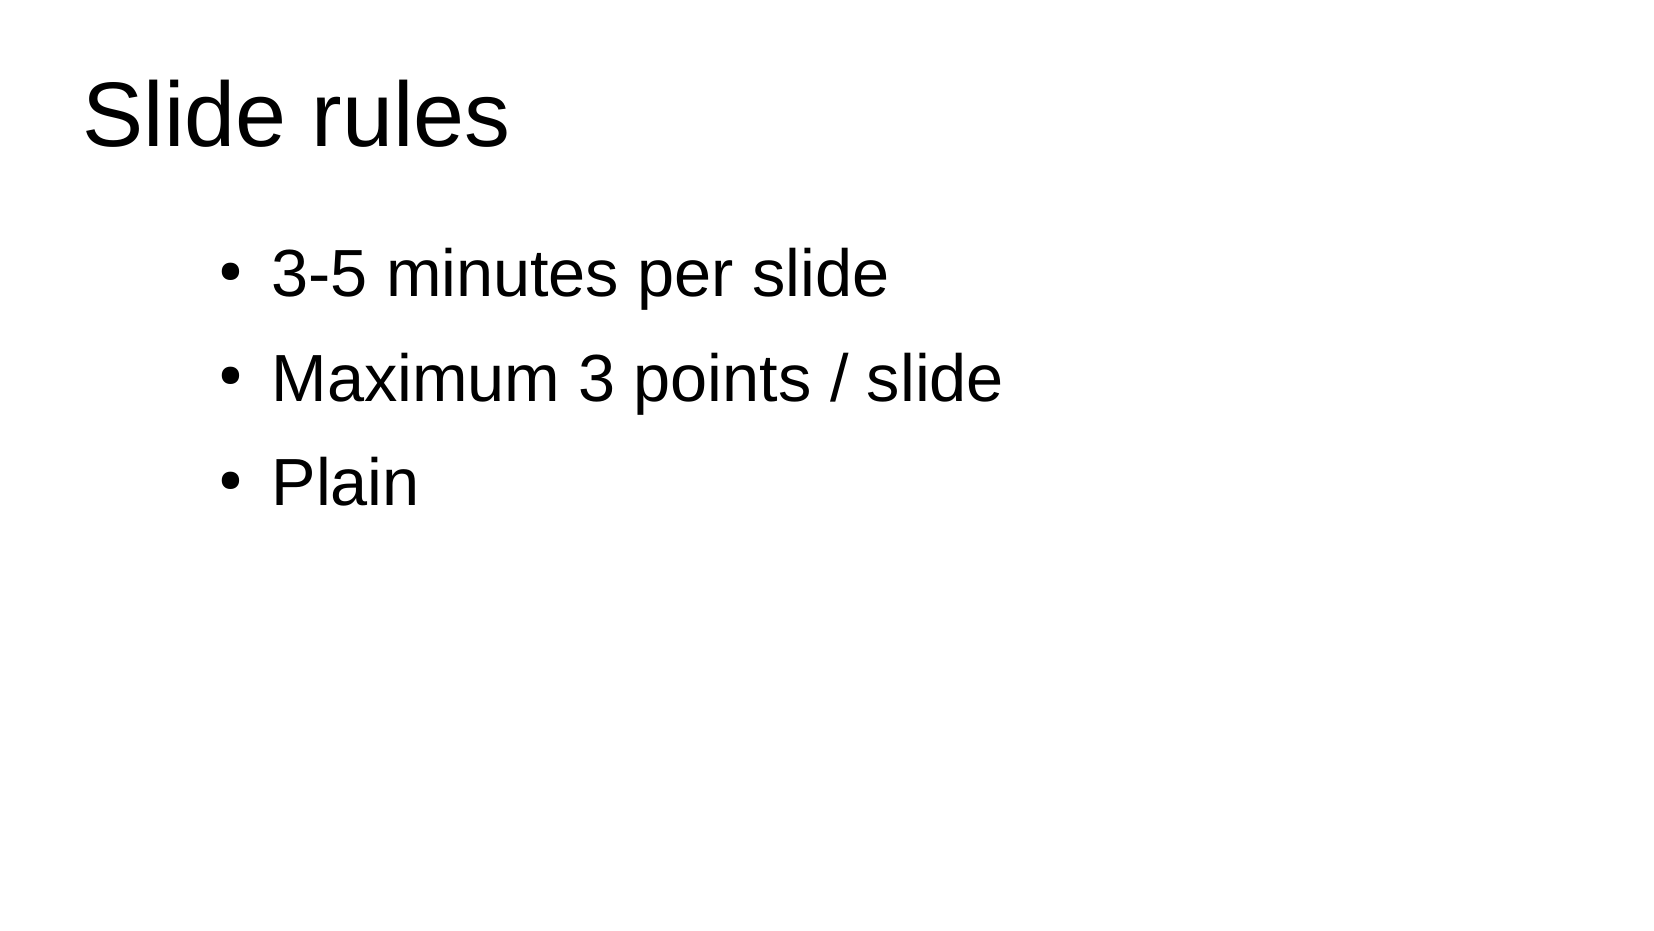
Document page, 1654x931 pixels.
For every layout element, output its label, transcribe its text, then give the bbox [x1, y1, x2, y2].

title Slide rules [82, 37, 1571, 193]
list 3-5 minutes per slide Maximum 3 points / slide Plain [200, 236, 1111, 556]
